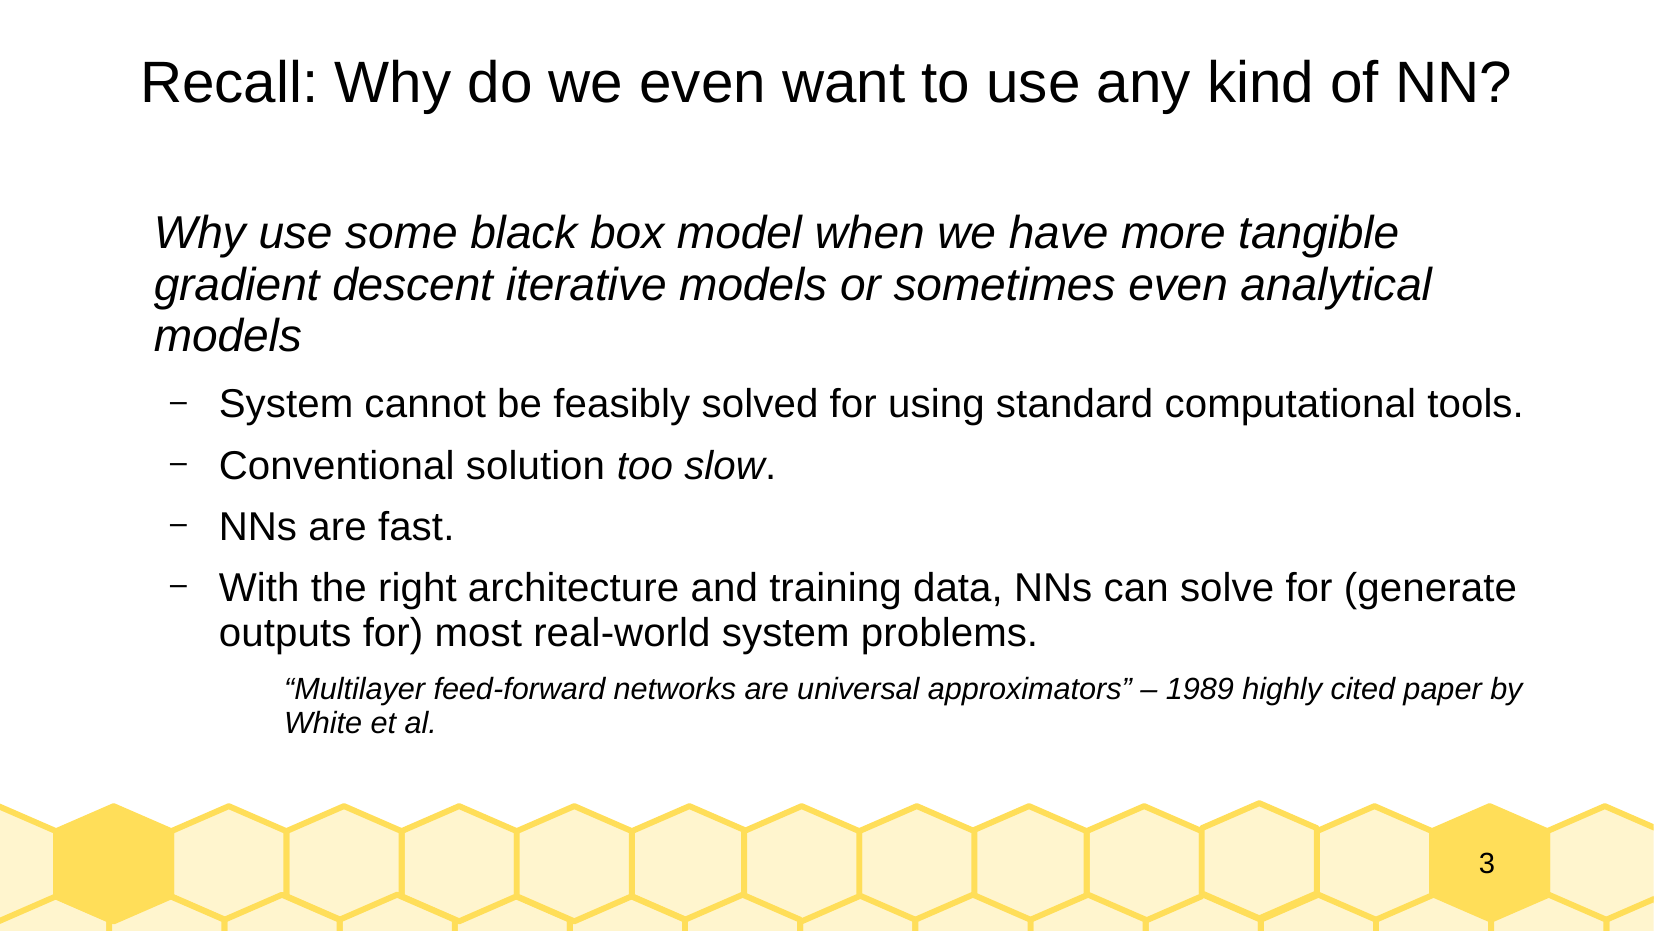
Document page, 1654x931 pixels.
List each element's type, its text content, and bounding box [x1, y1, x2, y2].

list Why use some black box model when we have more tangible gradient descent iterative models or sometimes even analytical models System cannot be feasibly solved for using standard computational tools. Conventional solution too slow. NNs are fast. With the right architecture and training data, NNs can solve for (generate outputs for) most real-world system problems. “Multilayer feed-forward networks are universal approximators” – 1989 highly cited paper by White et al. [88, 206, 1577, 747]
title Recall: Why do we even want to use any kind of NN? [82, 0, 1571, 230]
